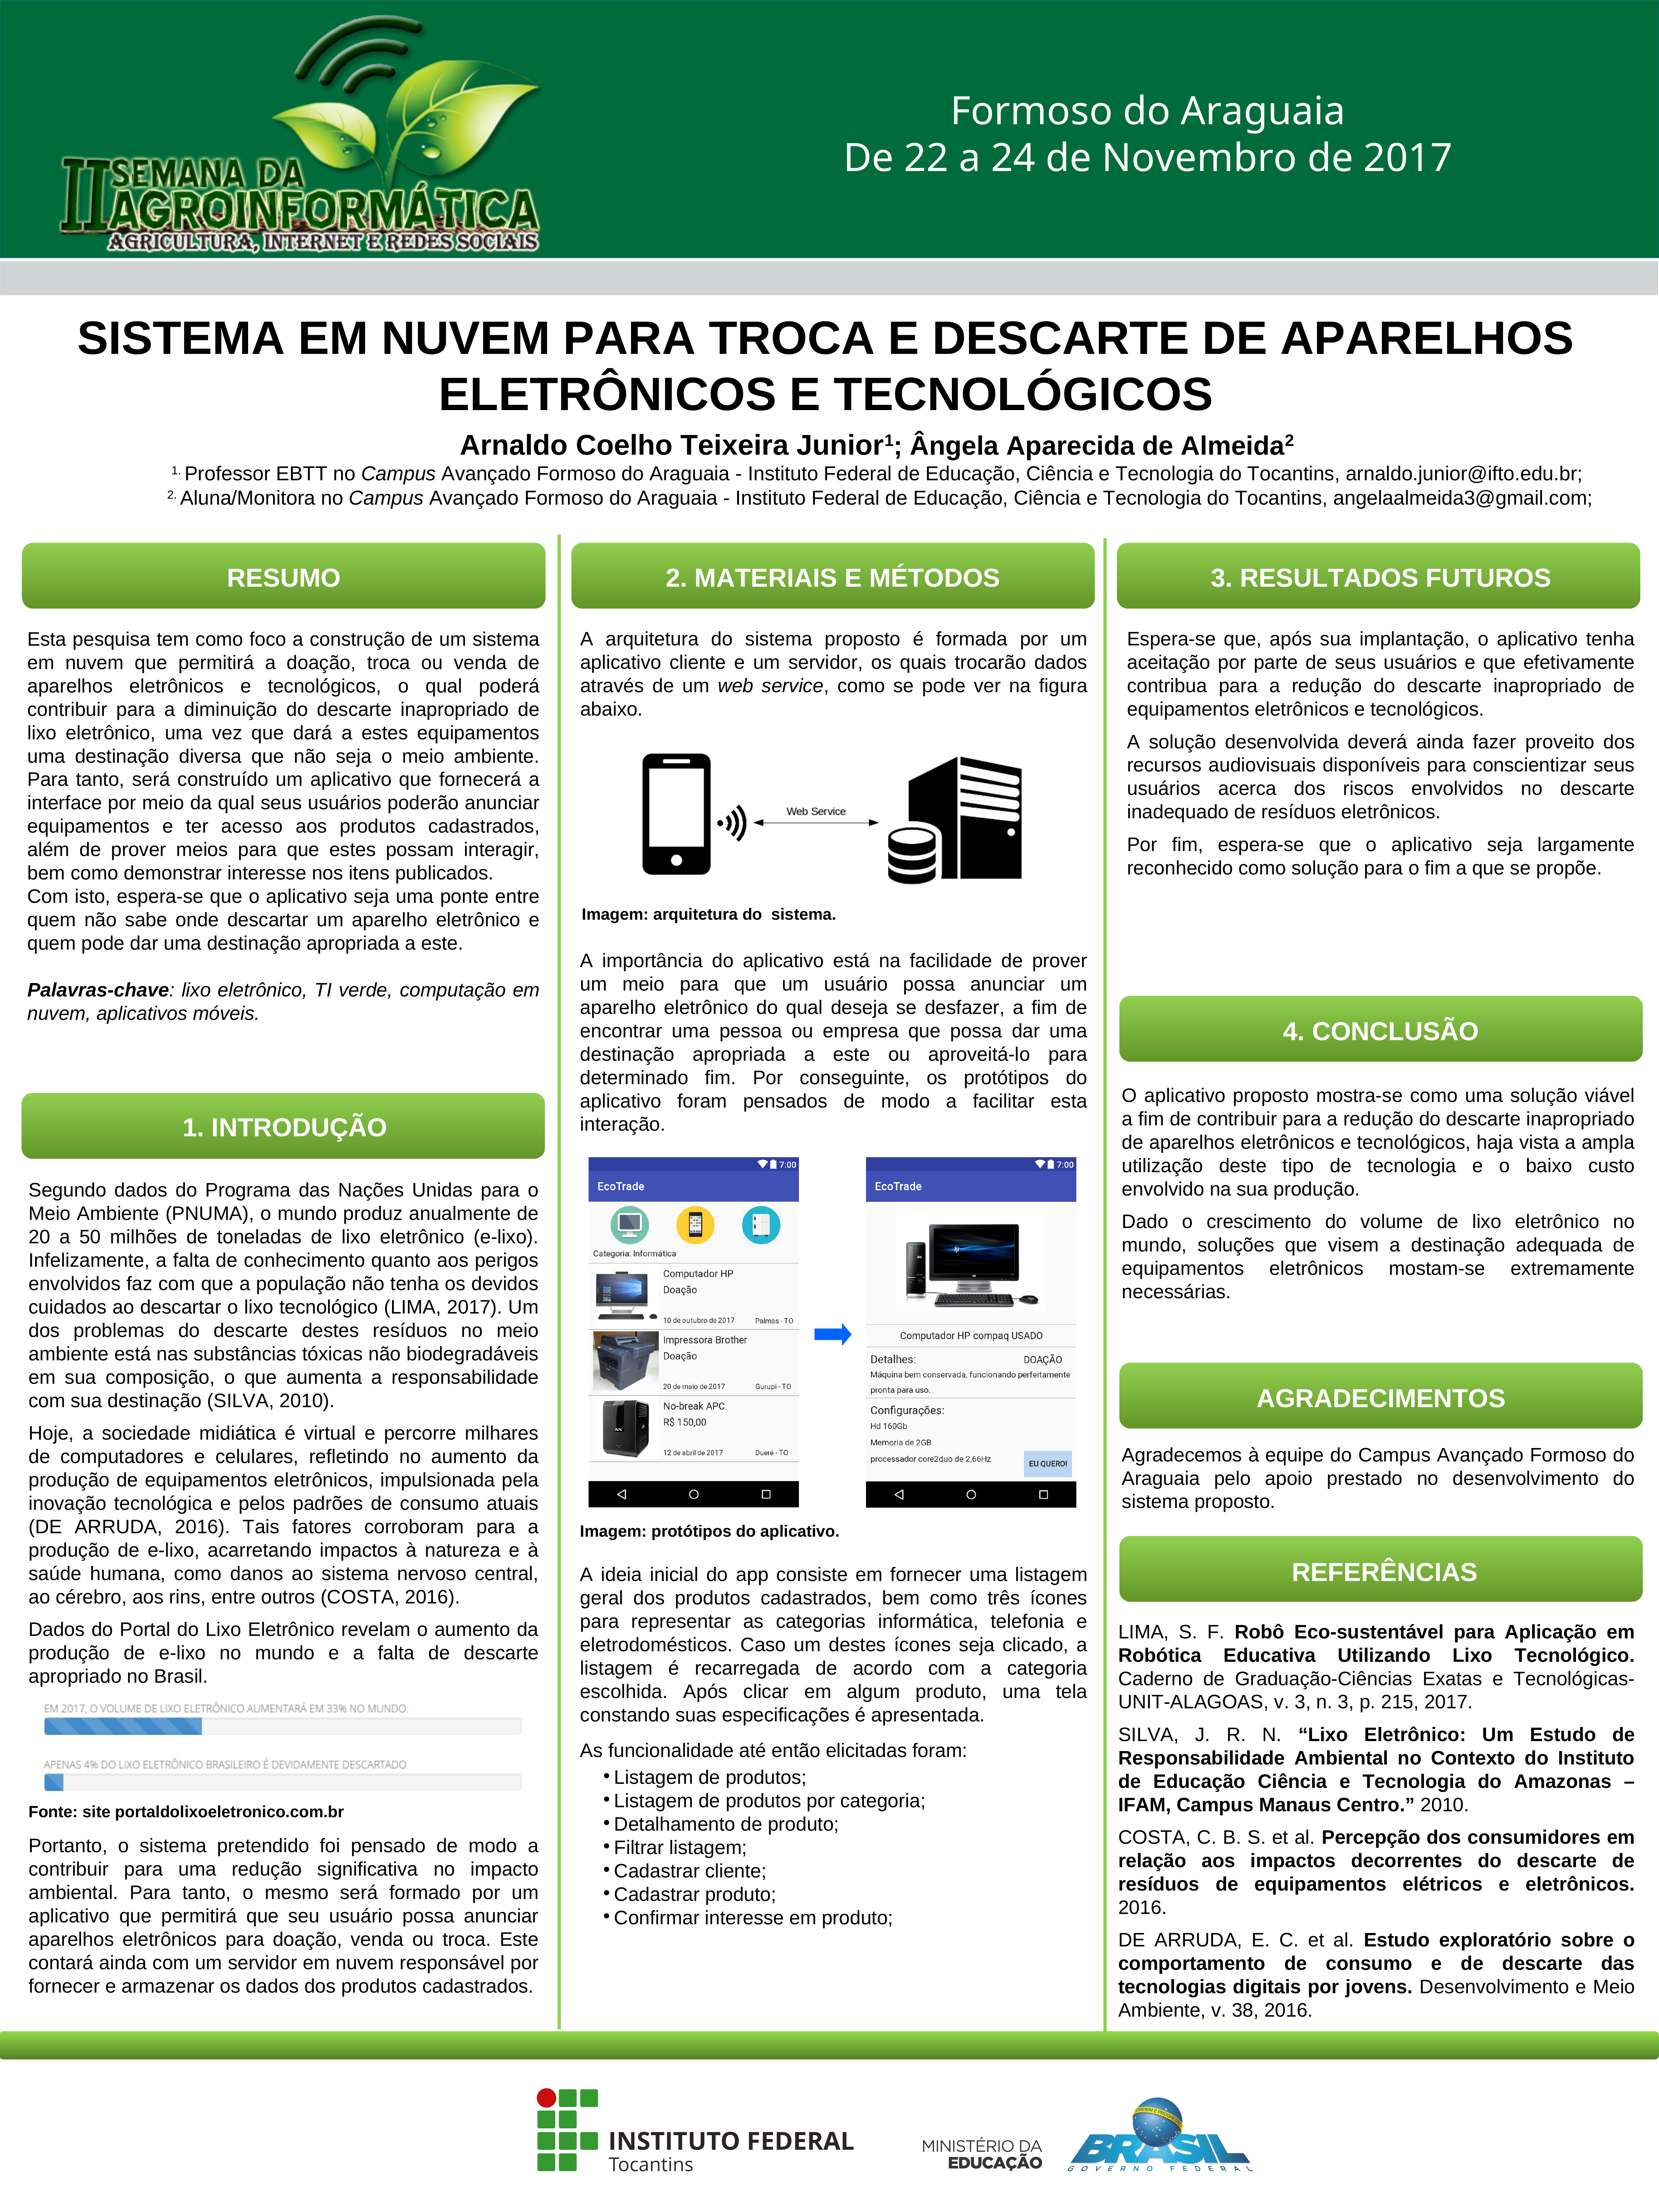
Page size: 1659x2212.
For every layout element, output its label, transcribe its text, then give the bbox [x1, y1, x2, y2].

text_box A importância do aplicativo está na facilidade de prover um meio para que um usuário possa anunciar um aparelho eletrônico do qual deseja se desfazer, a fim de encontrar uma pessoa ou empresa que possa dar uma destinação apropriada a este ou aproveitá-lo para determinado fim. Por conseguinte, os protótipos do aplicativo foram pensados de modo a facilitar esta interação. [575, 945, 1093, 1138]
picture [0, 261, 1658, 295]
text_box LIMA, S. F. Robô Eco-sustentável para Aplicação em Robótica Educativa Utilizando Lixo Tecnológico. Caderno de Graduação-Ciências Exatas e Tecnológicas-UNIT-ALAGOAS, v. 3, n. 3, p. 215, 2017. SILVA, J. R. N. “Lixo Eletrônico: Um Estudo de Responsabilidade Ambiental no Contexto do Instituto de Educação Ciência e Tecnologia do Amazonas – IFAM, Campus Manaus Centro.” 2010. COSTA, C. B. S. et al. Percepção dos consumidores em relação aos impactos decorrentes do descarte de resíduos de equipamentos elétricos e eletrônicos. 2016. DE ARRUDA, E. C. et al. Estudo exploratório sobre o comportamento de consumo e de descarte das tecnologias digitais por jovens. Desenvolvimento e Meio Ambiente, v. 38, 2016. [1113, 1616, 1641, 2024]
text_box 2. MATERIAIS E MÉTODOS [661, 558, 1005, 595]
text_box 1. INTRODUÇÃO [178, 1108, 392, 1144]
text_box SISTEMA EM NUVEM PARA TROCA E DESCARTE DE APARELHOS ELETRÔNICOS E TECNOLÓGICOS [69, 305, 1584, 422]
text_box AGRADECIMENTOS [1252, 1379, 1511, 1415]
text_box Formoso do Araguaia De 22 a 24 de Novembro de 2017 [815, 83, 1482, 228]
text_box RESUMO [222, 558, 345, 595]
text_box Imagem: protótipos do aplicativo. [575, 1518, 1093, 1543]
picture [39, 1698, 529, 1801]
text_box Agradecemos à equipe do Campus Avançado Formoso do Araguaia pelo apoio prestado no desenvolvimento do sistema proposto. [1117, 1439, 1641, 1515]
text_box [815, 1323, 852, 1346]
text_box [1117, 543, 1641, 609]
text_box [0, 0, 1659, 258]
picture [589, 1157, 799, 1507]
picture [59, 15, 546, 254]
text_box [1119, 996, 1643, 1062]
text_box [22, 543, 546, 609]
text_box Esta pesquisa tem como foco a construção de um sistema em nuvem que permitirá a doação, troca ou venda de aparelhos eletrônicos e tecnológicos, o qual poderá contribuir para a diminuição do descarte inapropriado de lixo eletrônico, uma vez que dará a estes equipamentos uma destinação diversa que não seja o meio ambiente. Para tanto, será construído um aplicativo que fornecerá a interface por meio da qual seus usuários poderão anunciar equipamentos e ter acesso aos produtos cadastrados, além de prover meios para que estes possam interagir, bem como demonstrar interesse nos itens publicados. Com isto, espera-se que o aplicativo seja uma ponte entre quem não sabe onde descartar um aparelho eletrônico e quem pode dar uma destinação apropriada a este. Palavras-chave: lixo eletrônico, TI verde, computação em nuvem, aplicativos móveis. [22, 624, 546, 1027]
text_box 4. CONCLUSÃO [1278, 1012, 1484, 1048]
text_box [1119, 1536, 1643, 1602]
picture [494, 2079, 1253, 2171]
text_box A ideia inicial do app consiste em fornecer uma listagem geral dos produtos cadastrados, bem como três ícones para representar as categorias informática, telefonia e eletrodomésticos. Caso um destes ícones seja clicado, a listagem é recarregada de acordo com a categoria escolhida. Após clicar em algum produto, uma tela constando suas especificações é apresentada. As funcionalidade até então elicitadas foram: Listagem de produtos; Listagem de produtos por categoria; Detalhamento de produto; Filtrar listagem; Cadastrar cliente; Cadastrar produto; Confirmar interesse em produto; [575, 1559, 1093, 1931]
picture [615, 726, 1050, 901]
text_box O aplicativo proposto mostra-se como uma solução viável a fim de contribuir para a redução do descarte inapropriado de aparelhos eletrônicos e tecnológicos, haja vista a ampla utilização deste tipo de tecnologia e o baixo custo envolvido na sua produção. Dado o crescimento do volume de lixo eletrônico no mundo, soluções que visem a destinação adequada de equipamentos eletrônicos mostam-se extremamente necessárias. [1117, 1080, 1641, 1328]
text_box [557, 534, 561, 2029]
text_box [571, 543, 1095, 609]
picture [866, 1157, 1076, 1508]
text_box A arquitetura do sistema proposto é formada por um aplicativo cliente e um servidor, os quais trocarão dados através de um web service, como se pode ver na figura abaixo. [575, 624, 1093, 722]
text_box Arnaldo Coelho Teixeira Junior1; Ângela Aparecida de Almeida2 1. Professor EBTT no Campus Avançado Formoso do Araguaia - Instituto Federal de Educação, Ciência e Tecnologia do Tocantins, arnaldo.junior@ifto.edu.br; 2. Aluna/Monitora no Campus Avançado Formoso do Araguaia - Instituto Federal de Educação, Ciência e Tecnologia do Tocantins, angelaalmeida3@gmail.com; [95, 424, 1659, 511]
text_box Segundo dados do Programa das Nações Unidas para o Meio Ambiente (PNUMA), o mundo produz anualmente de 20 a 50 milhões de toneladas de lixo eletrônico (e-lixo). Infelizamente, a falta de conhecimento quanto aos perigos envolvidos faz com que a população não tenha os devidos cuidados ao descartar o lixo tecnológico (LIMA, 2017). Um dos problemas do descarte destes resíduos no meio ambiente está nas substâncias tóxicas não biodegradáveis em sua composição, o que aumenta a responsabilidade com sua destinação (SILVA, 2010). Hoje, a sociedade midiática é virtual e percorre milhares de computadores e celulares, refletindo no aumento da produção de equipamentos eletrônicos, impulsionada pela inovação tecnológica e pelos padrões de consumo atuais (DE ARRUDA, 2016). Tais fatores corroboram para a produção de e-lixo, acarretando impactos à natureza e à saúde humana, como danos ao sistema nervoso central, ao cérebro, aos rins, entre outros (COSTA, 2016). Dados do Portal do Lixo Eletrônico revelam o aumento da produção de e-lixo no mundo e a falta de descarte apropriado no Brasil. Fonte: site portaldolixoeletronico.com.br Portanto, o sistema pretendido foi pensado de modo a contribuir para uma redução significativa no impacto ambiental. Para tanto, o mesmo será formado por um aplicativo que permitirá que seu usuário possa anunciar aparelhos eletrônicos para doação, venda ou troca. Este contará ainda com um servidor em nuvem responsável por fornecer e armazenar os dados dos produtos cadastrados. [24, 1175, 544, 1999]
text_box 3. RESULTADOS FUTUROS [1206, 558, 1556, 595]
text_box Imagem: arquitetura do sistema. [577, 901, 1095, 926]
text_box Espera-se que, após sua implantação, o aplicativo tenha aceitação por parte de seus usuários e que efetivamente contribua para a redução do descarte inapropriado de equipamentos eletrônicos e tecnológicos. A solução desenvolvida deverá ainda fazer proveito dos recursos audiovisuais disponíveis para conscientizar seus usuários acerca dos riscos envolvidos no descarte inadequado de resíduos eletrônicos. Por fim, espera-se que o aplicativo seja largamente reconhecido como solução para o fim a que se propõe. [1122, 624, 1641, 881]
text_box [0, 538, 1659, 2060]
text_box [1119, 1363, 1643, 1429]
text_box REFERÊNCIAS [1287, 1553, 1483, 1589]
text_box [21, 1093, 545, 1159]
